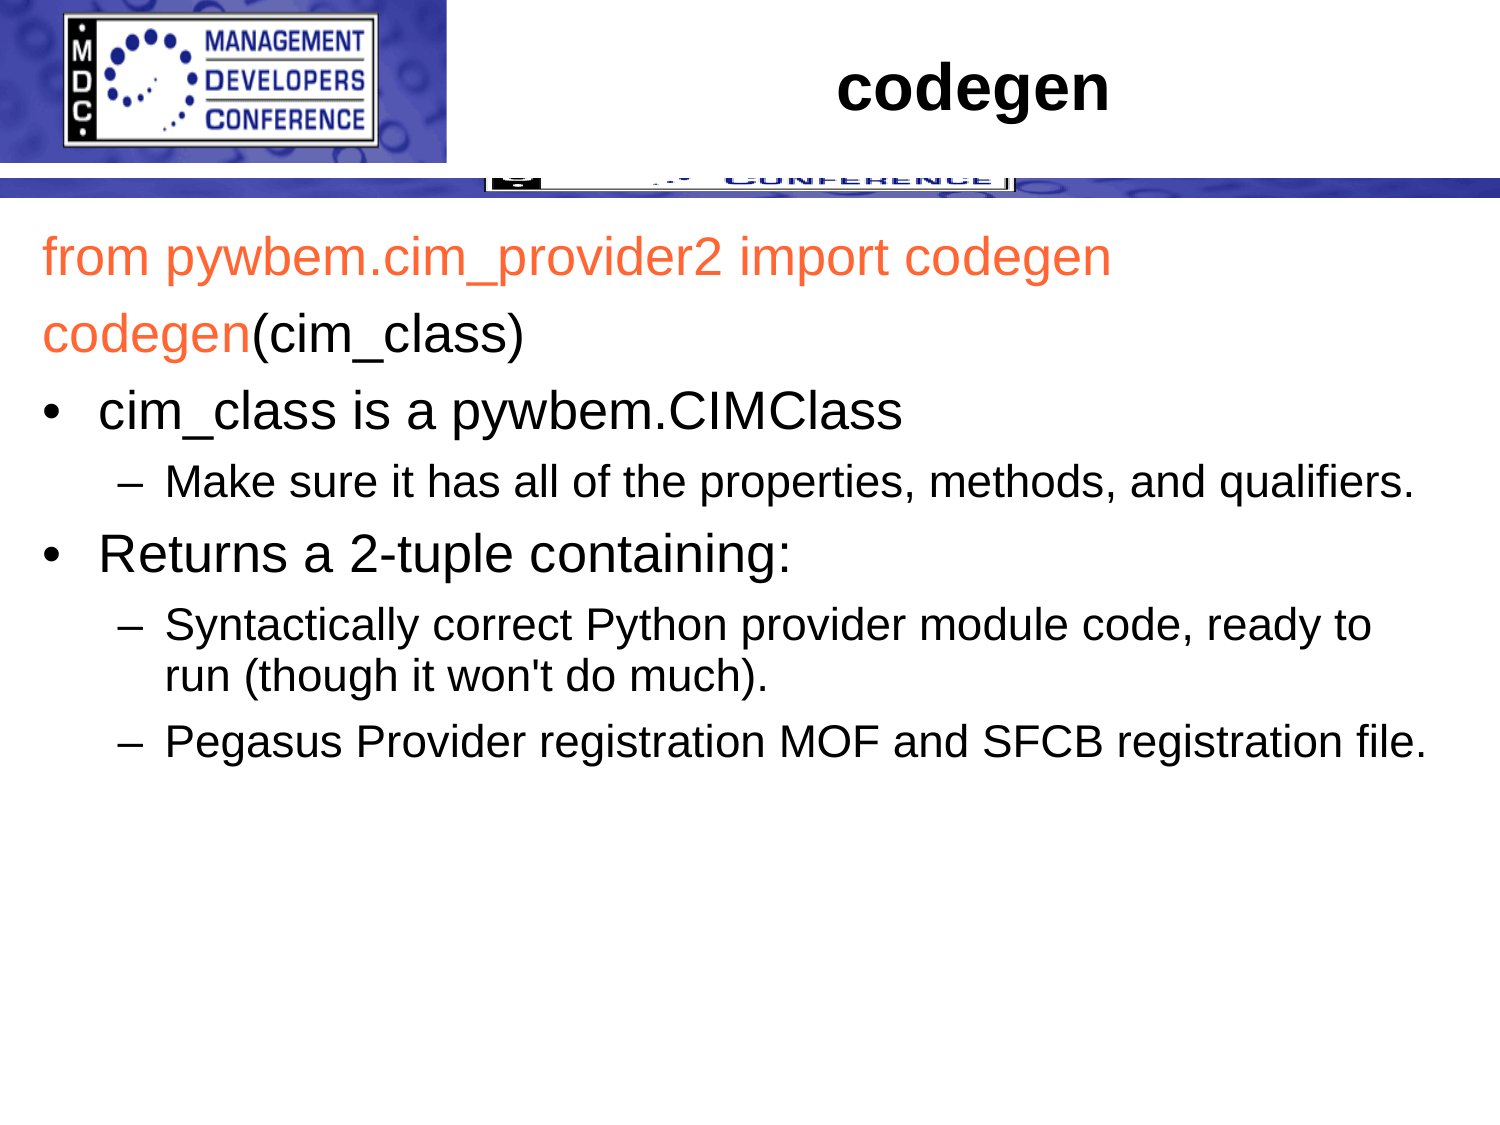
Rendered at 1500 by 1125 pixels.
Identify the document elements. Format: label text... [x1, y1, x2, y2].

picture [0, 0, 447, 163]
list from pywbem.cim_provider2 import codegen codegen(cim_class) cim_class is a pywbem.CIMClass Make sure it has all of the properties, methods, and qualifiers. Returns a 2-tuple containing: Syntactically correct Python provider module code, ready to run (though it won't do much). Pegasus Provider registration MOF and SFCB registration file. [42, 226, 1433, 969]
title codegen [447, 0, 1500, 176]
picture [0, 178, 1500, 198]
